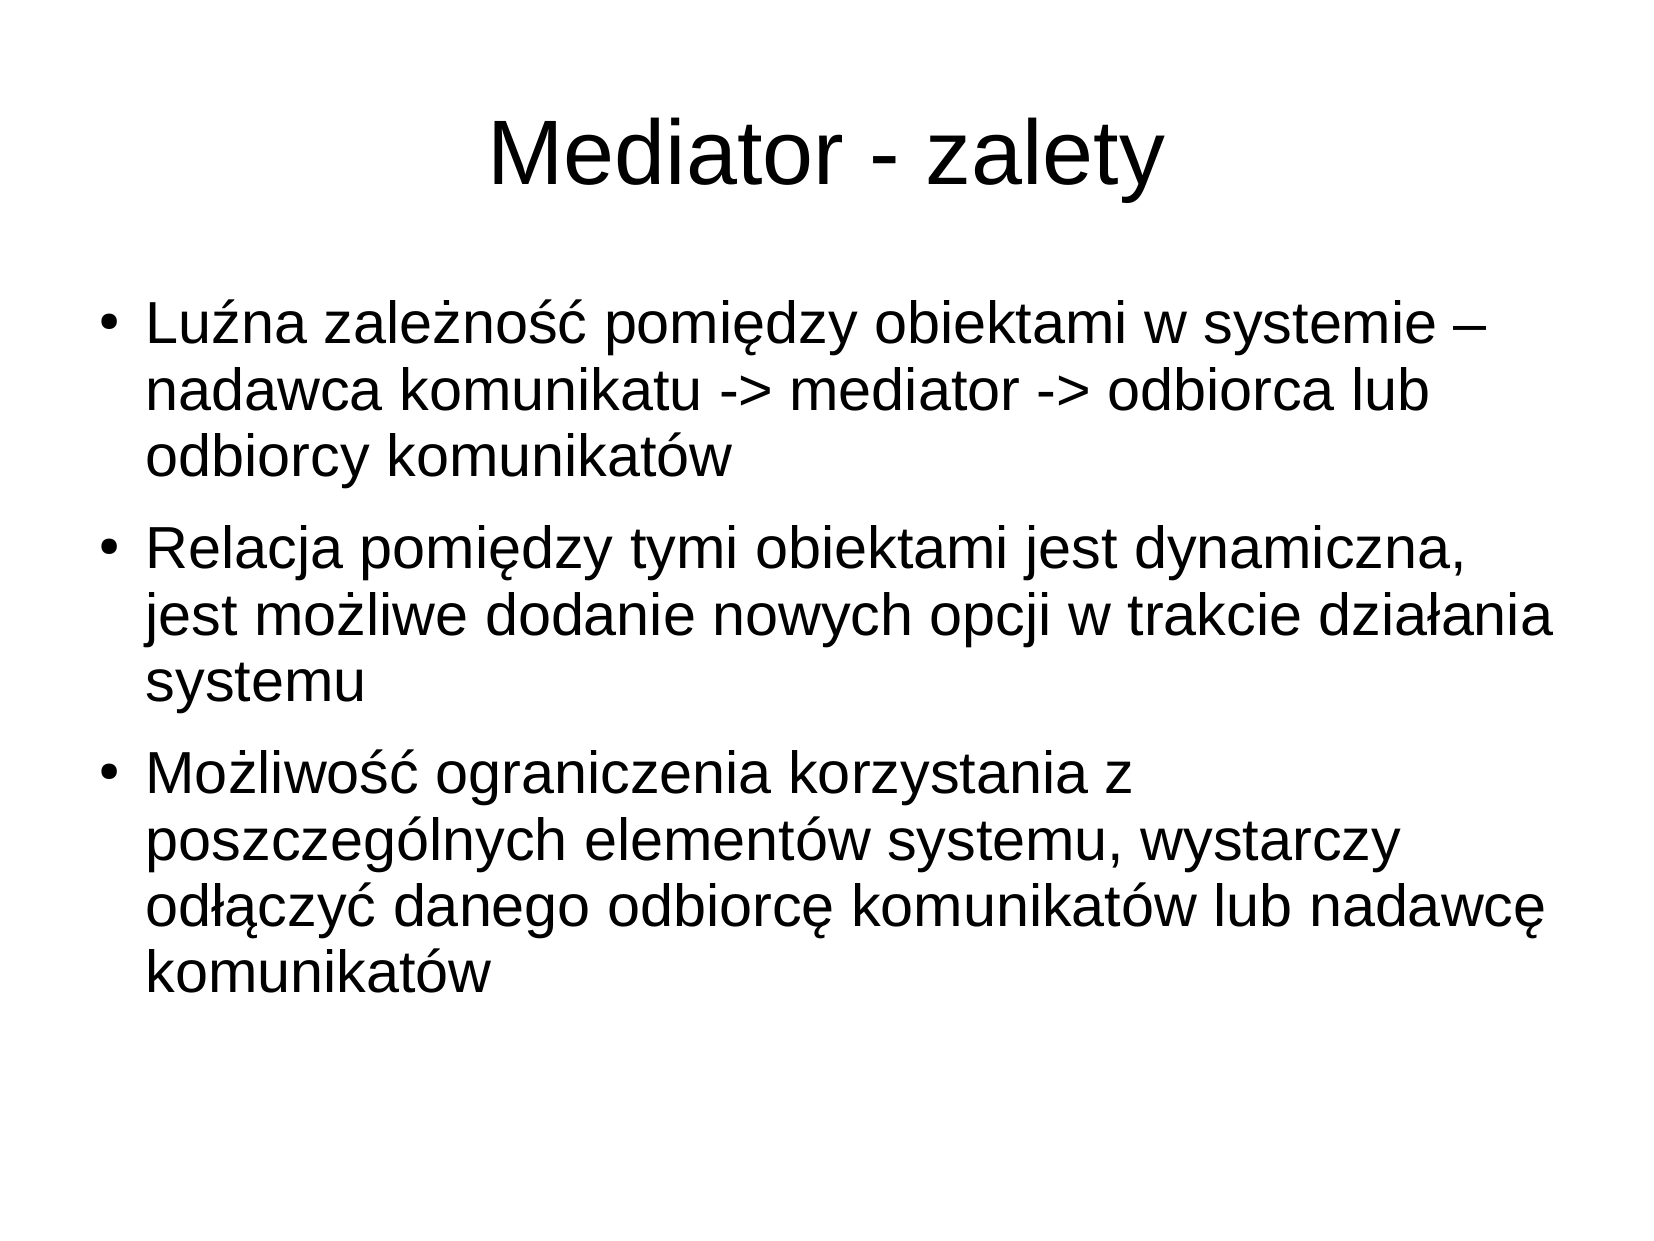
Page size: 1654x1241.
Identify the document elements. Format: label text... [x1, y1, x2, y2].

title Mediator - zalety [82, 49, 1571, 257]
list Luźna zależność pomiędzy obiektami w systemie – nadawca komunikatu -> mediator -> odbiorca lub odbiorcy komunikatów Relacja pomiędzy tymi obiektami jest dynamiczna, jest możliwe dodanie nowych opcji w trakcie działania systemu Możliwość ograniczenia korzystania z poszczególnych elementów systemu, wystarczy odłączyć danego odbiorcę komunikatów lub nadawcę komunikatów [82, 290, 1571, 1010]
